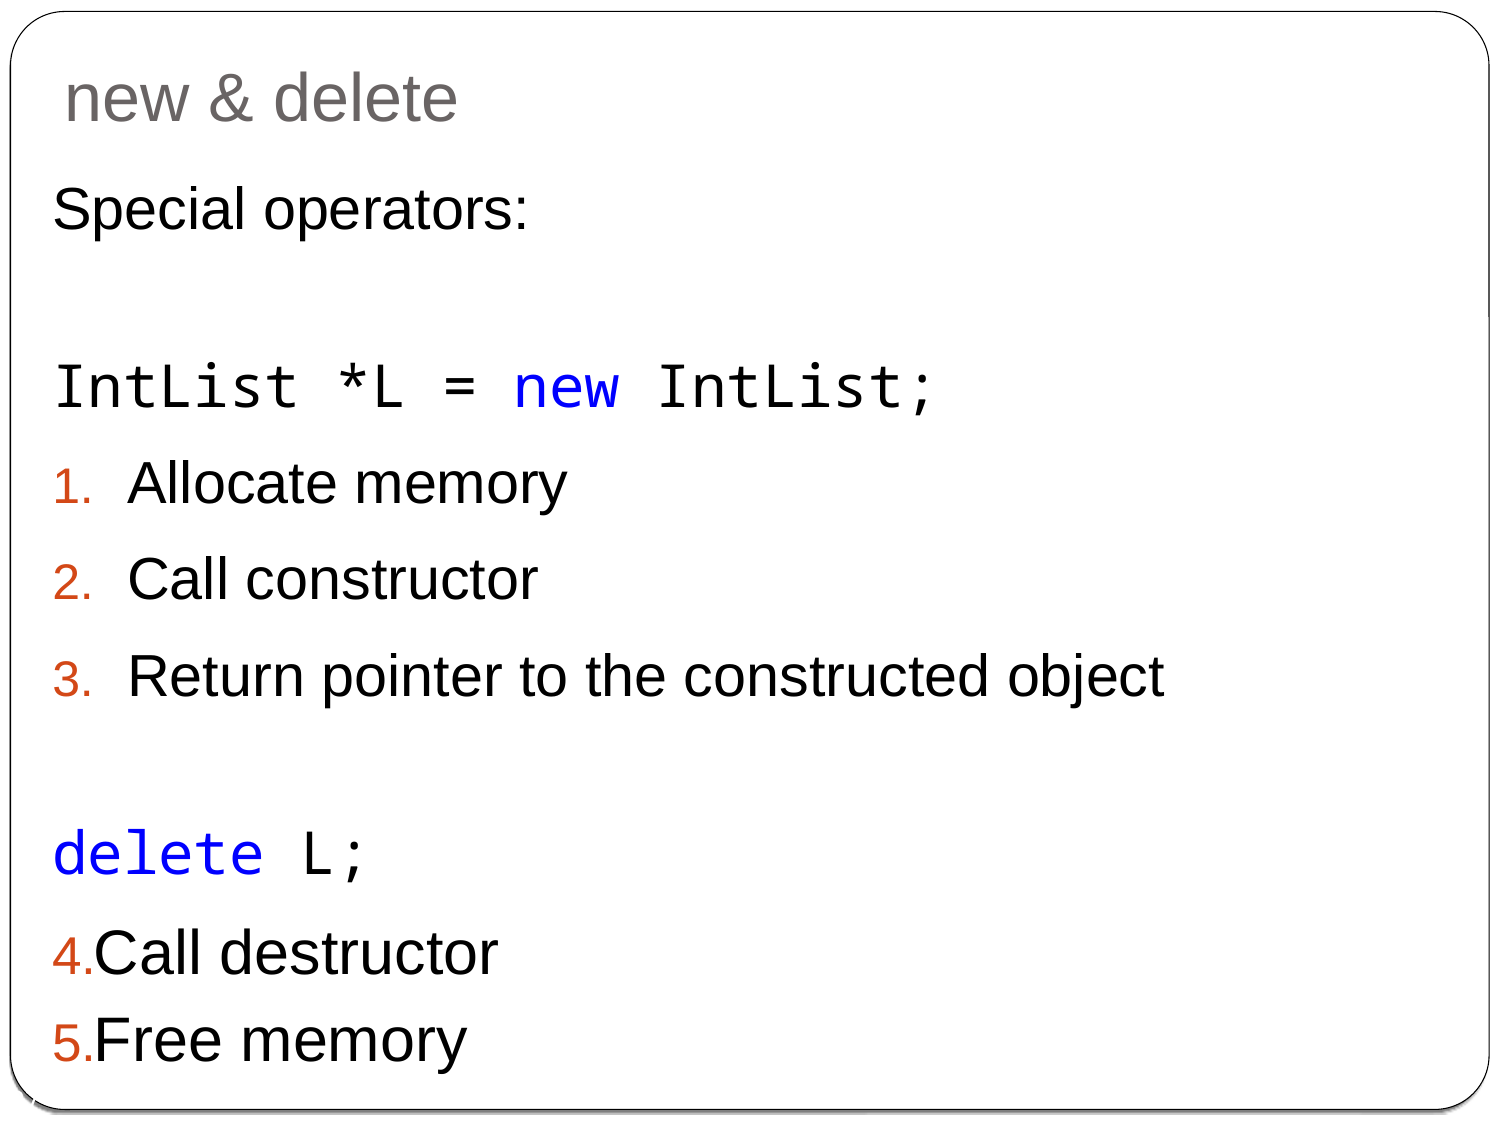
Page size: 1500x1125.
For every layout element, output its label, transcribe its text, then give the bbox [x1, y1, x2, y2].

list Special operators: IntList *L = new IntList; Allocate memory Call constructor Return pointer to the constructed object delete L; Call destructor Free memory [37, 162, 1463, 1088]
slide_number <number> [0, 1074, 50, 1125]
title new & delete [50, 45, 1450, 150]
